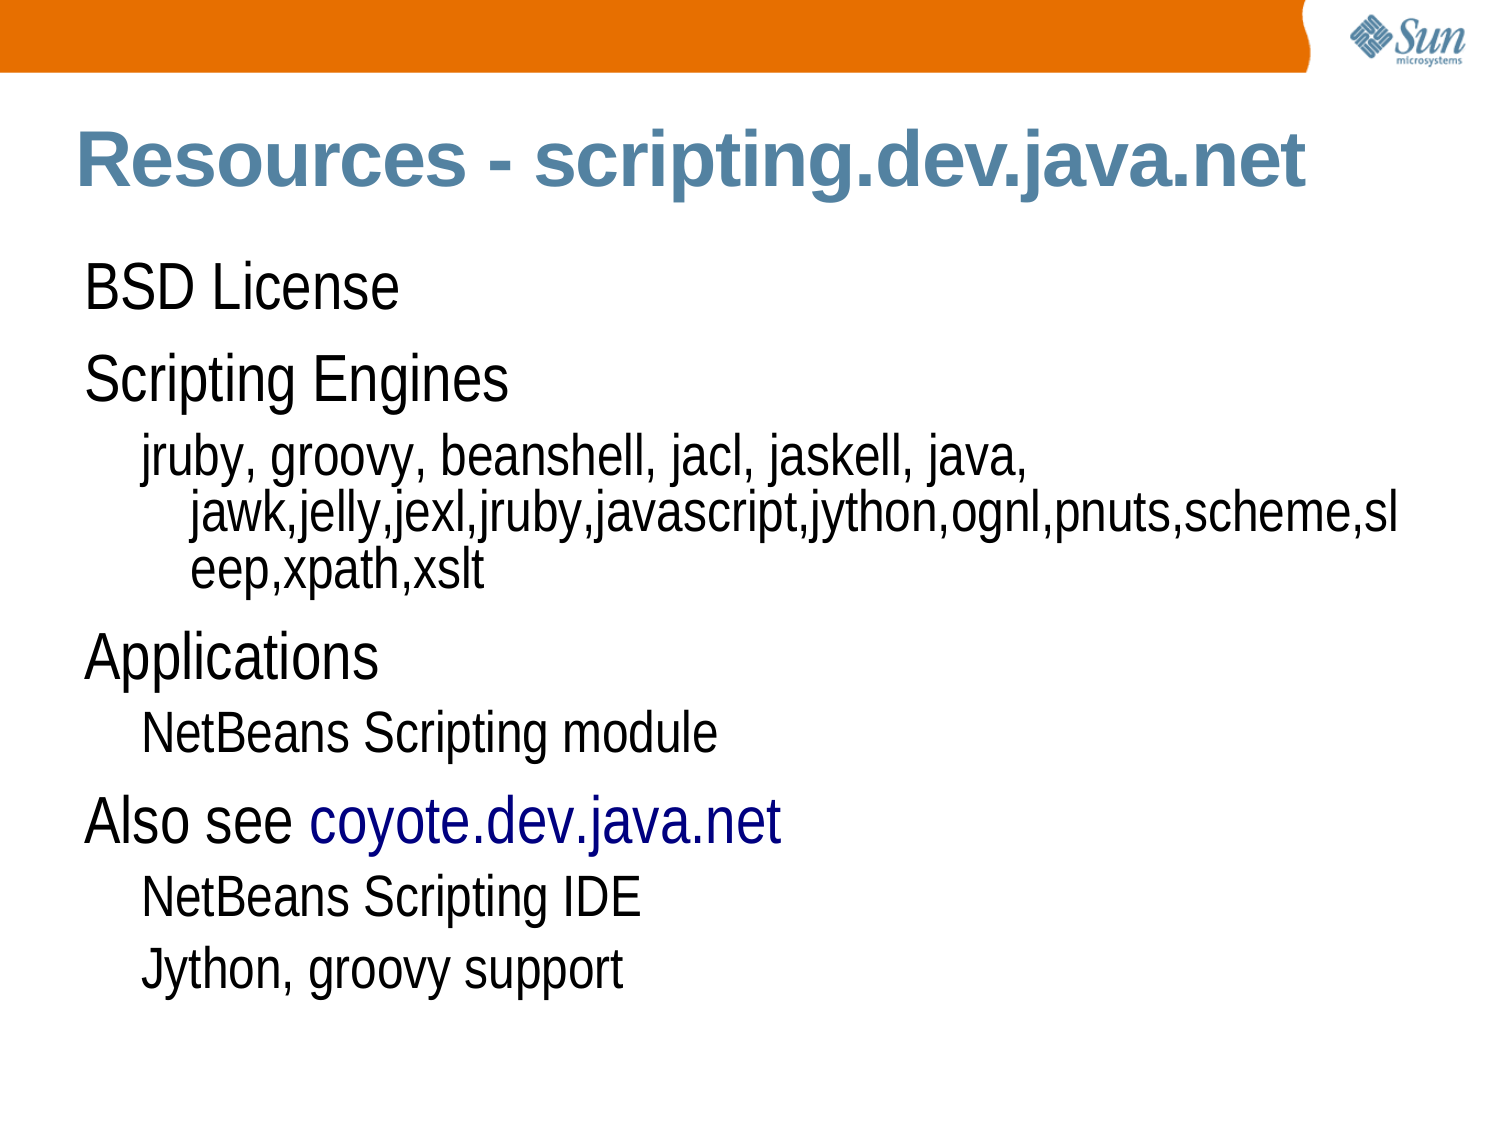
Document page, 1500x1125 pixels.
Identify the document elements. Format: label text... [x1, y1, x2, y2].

picture [0, 0, 1500, 75]
list BSD License Scripting Engines jruby, groovy, beanshell, jacl, jaskell, java, jawk,jelly,jexl,jruby,javascript,jython,ognl,pnuts,scheme,sleep,xpath,xslt Applications NetBeans Scripting module Also see coyote.dev.java.net NetBeans Scripting IDE Jython, groovy support [64, 257, 1402, 1017]
title Resources - scripting.dev.java.net [75, 122, 1438, 228]
